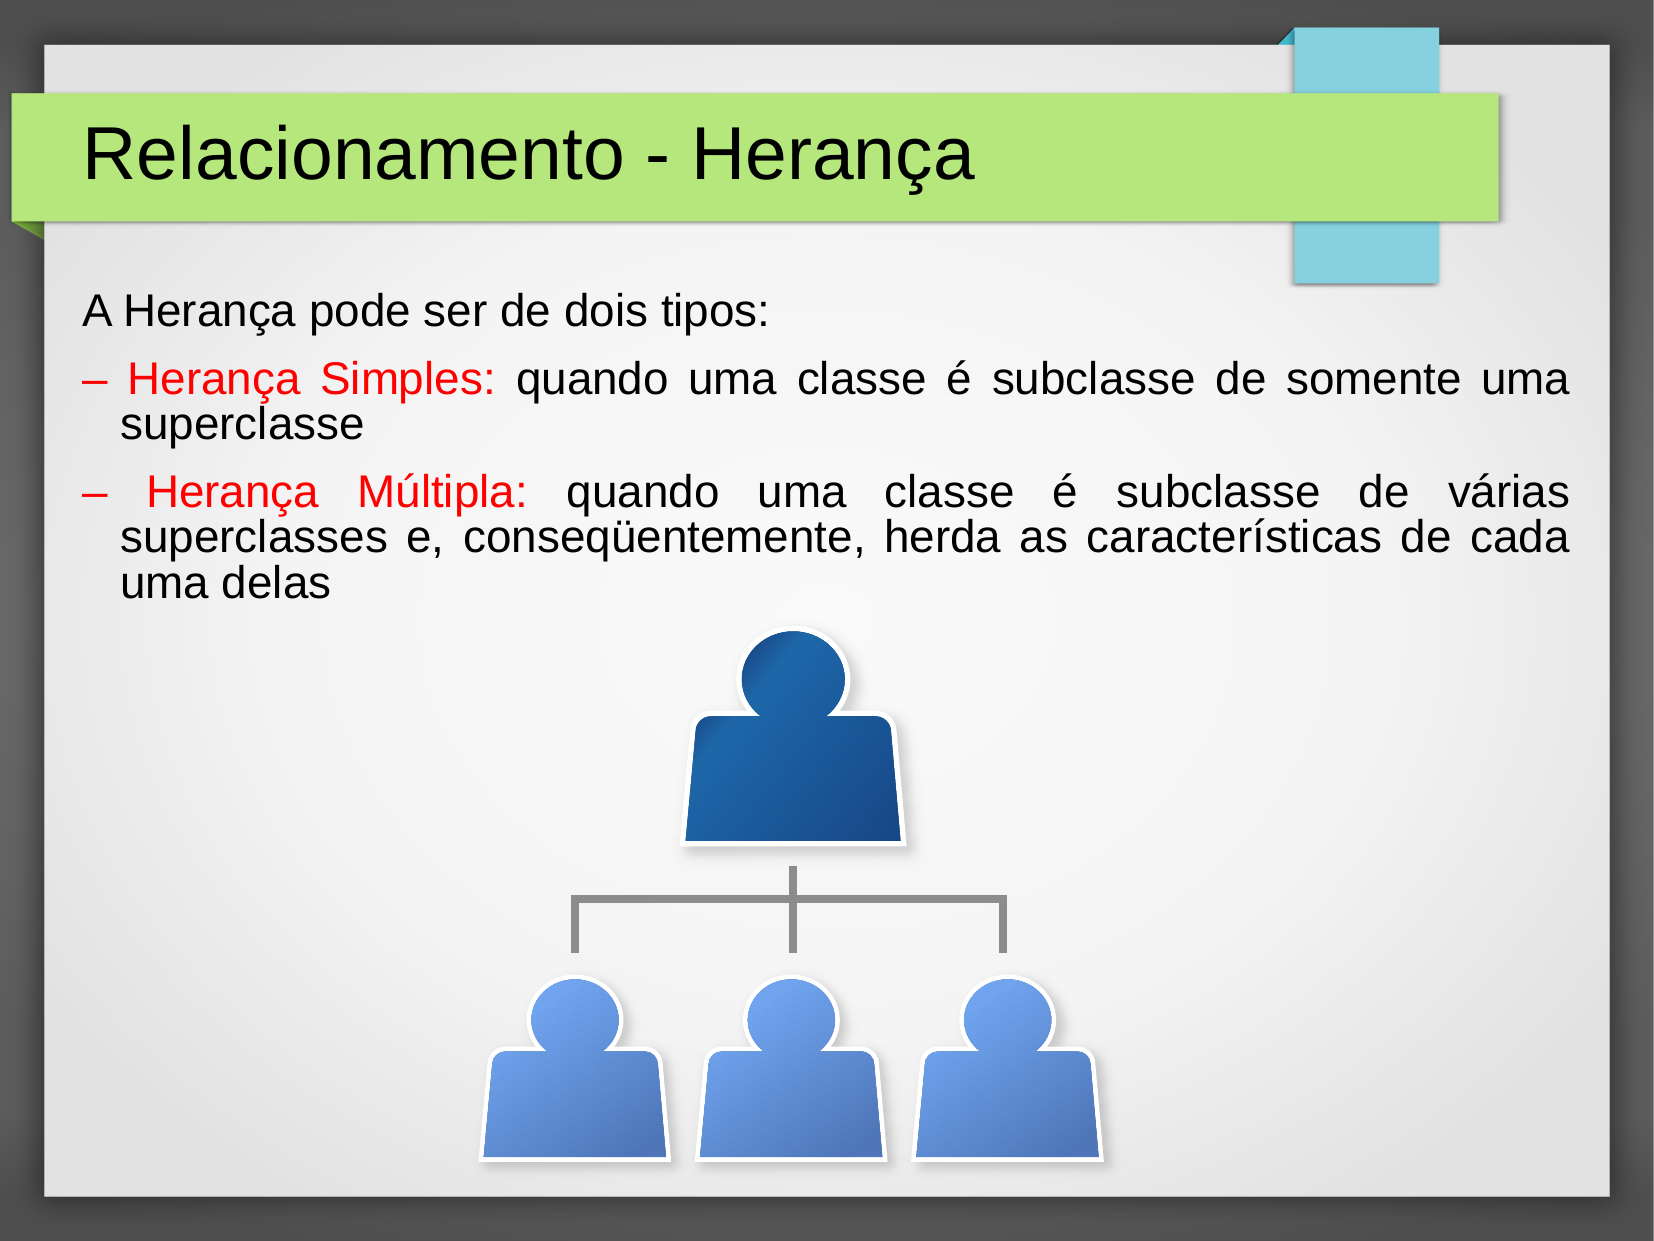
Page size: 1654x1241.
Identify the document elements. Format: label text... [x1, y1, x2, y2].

title Relacionamento - Herança [82, 94, 1264, 213]
picture [0, 0, 1654, 1241]
list A Herança pode ser de dois tipos: – Herança Simples: quando uma classe é subclasse de somente uma superclasse – Herança Múltipla: quando uma classe é subclasse de várias superclasses e, conseqüentemente, herda as características de cada uma delas [82, 290, 1571, 1010]
